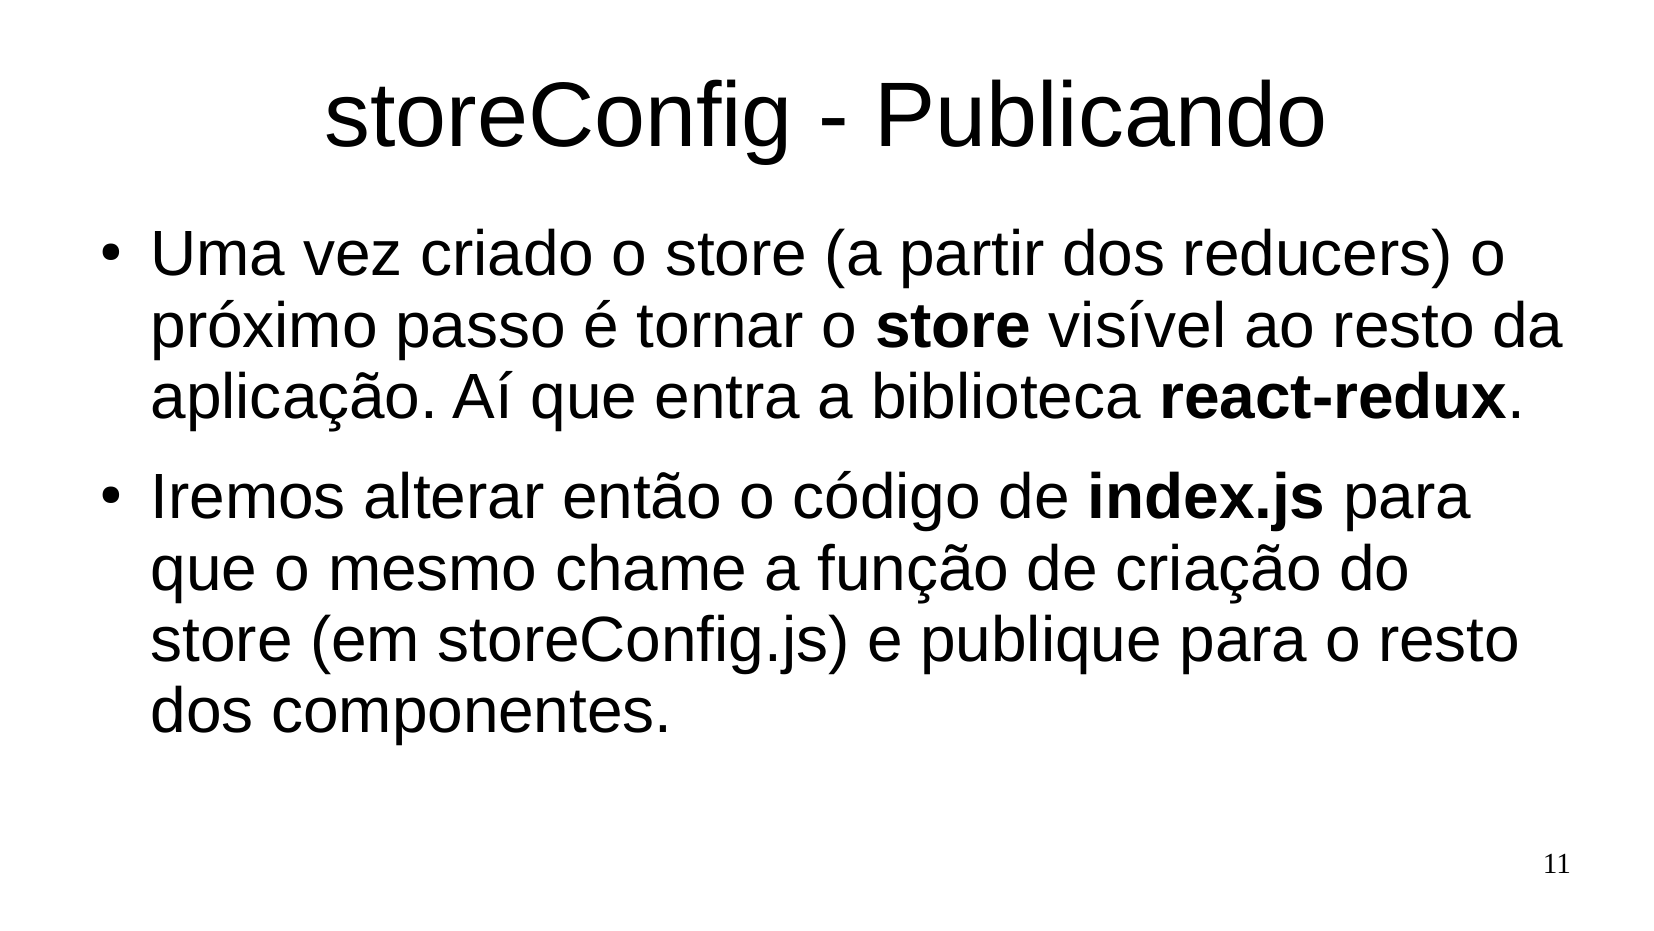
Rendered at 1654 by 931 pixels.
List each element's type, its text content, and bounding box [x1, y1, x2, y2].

list Uma vez criado o store (a partir dos reducers) o próximo passo é tornar o store visível ao resto da aplicação. Aí que entra a biblioteca react-redux. Iremos alterar então o código de index.js para que o mesmo chame a função de criação do store (em storeConfig.js) e publique para o resto dos componentes. [82, 217, 1571, 758]
title storeConfig - Publicando [82, 37, 1571, 193]
